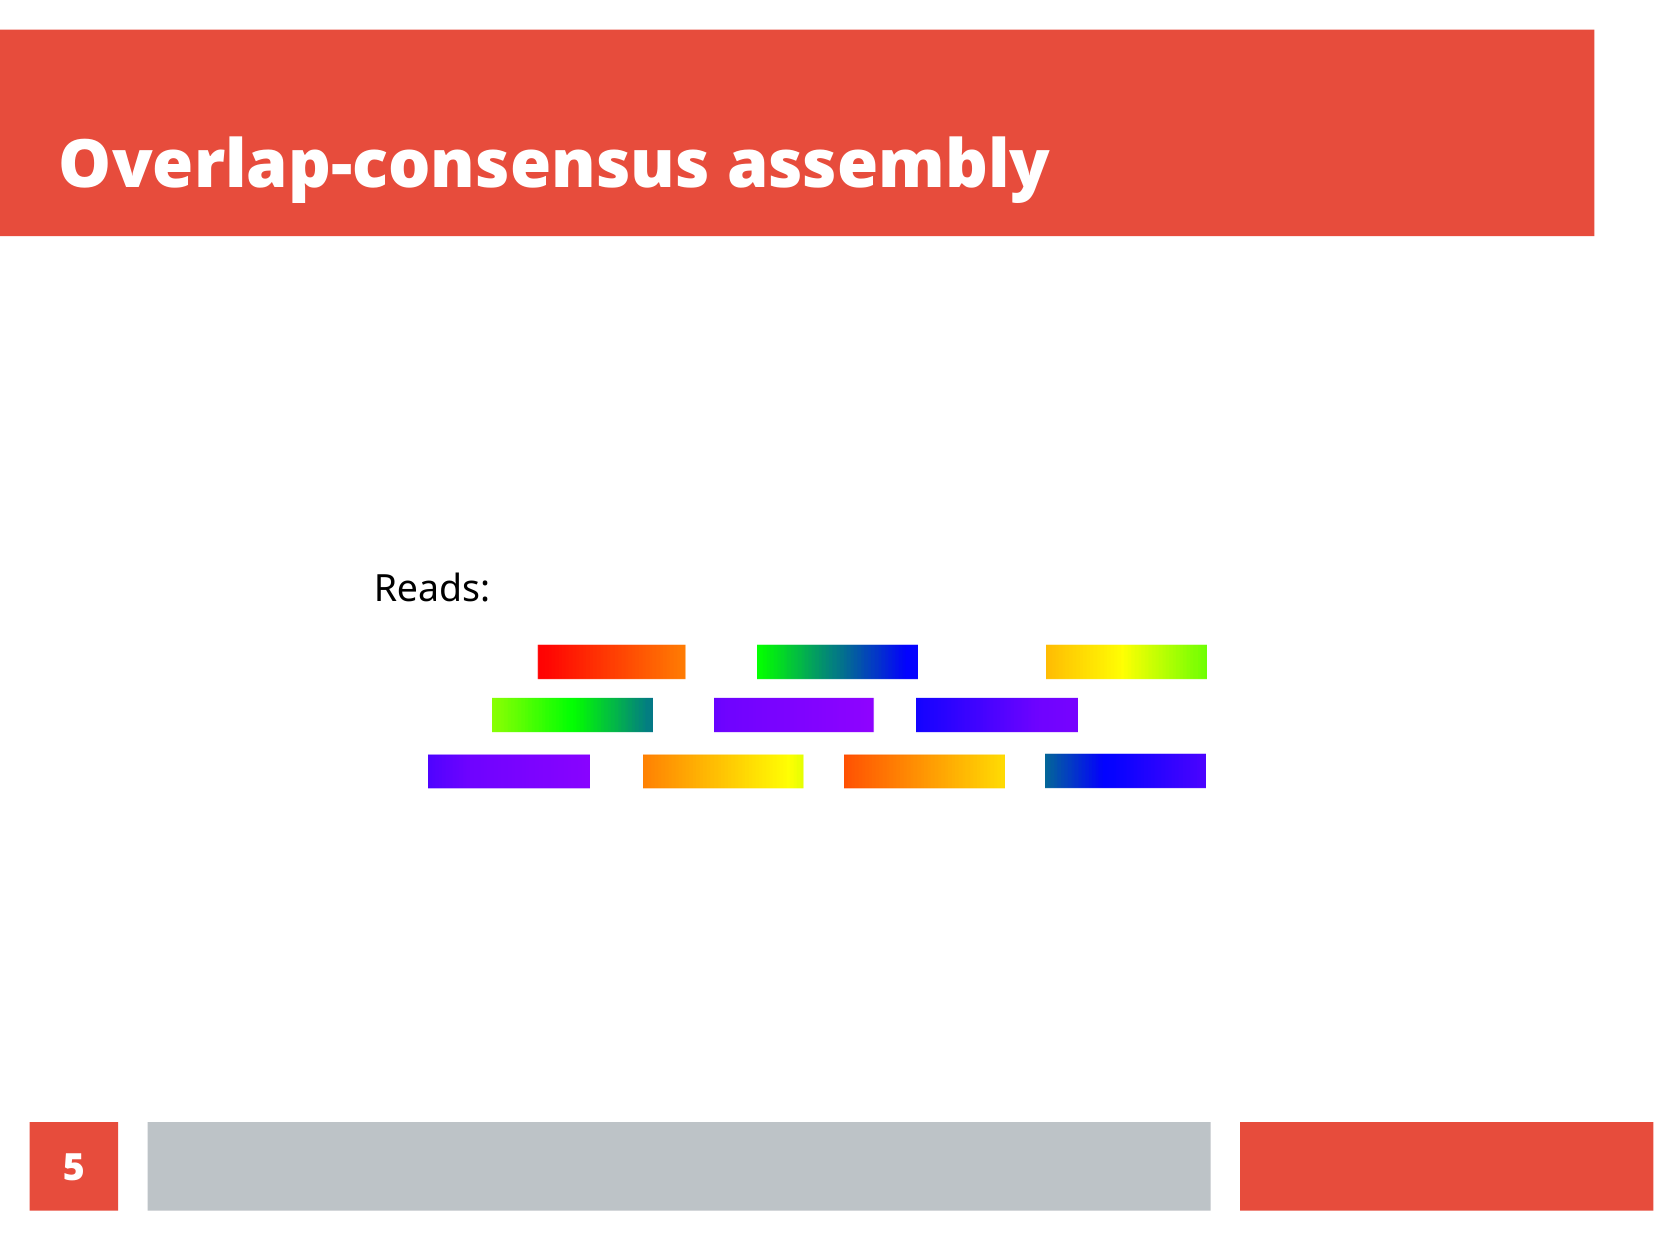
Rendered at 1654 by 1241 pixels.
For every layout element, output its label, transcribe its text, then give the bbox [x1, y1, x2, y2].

picture [374, 629, 1300, 810]
text_box Reads: [359, 554, 660, 620]
title Overlap-consensus assembly [59, 59, 1595, 207]
